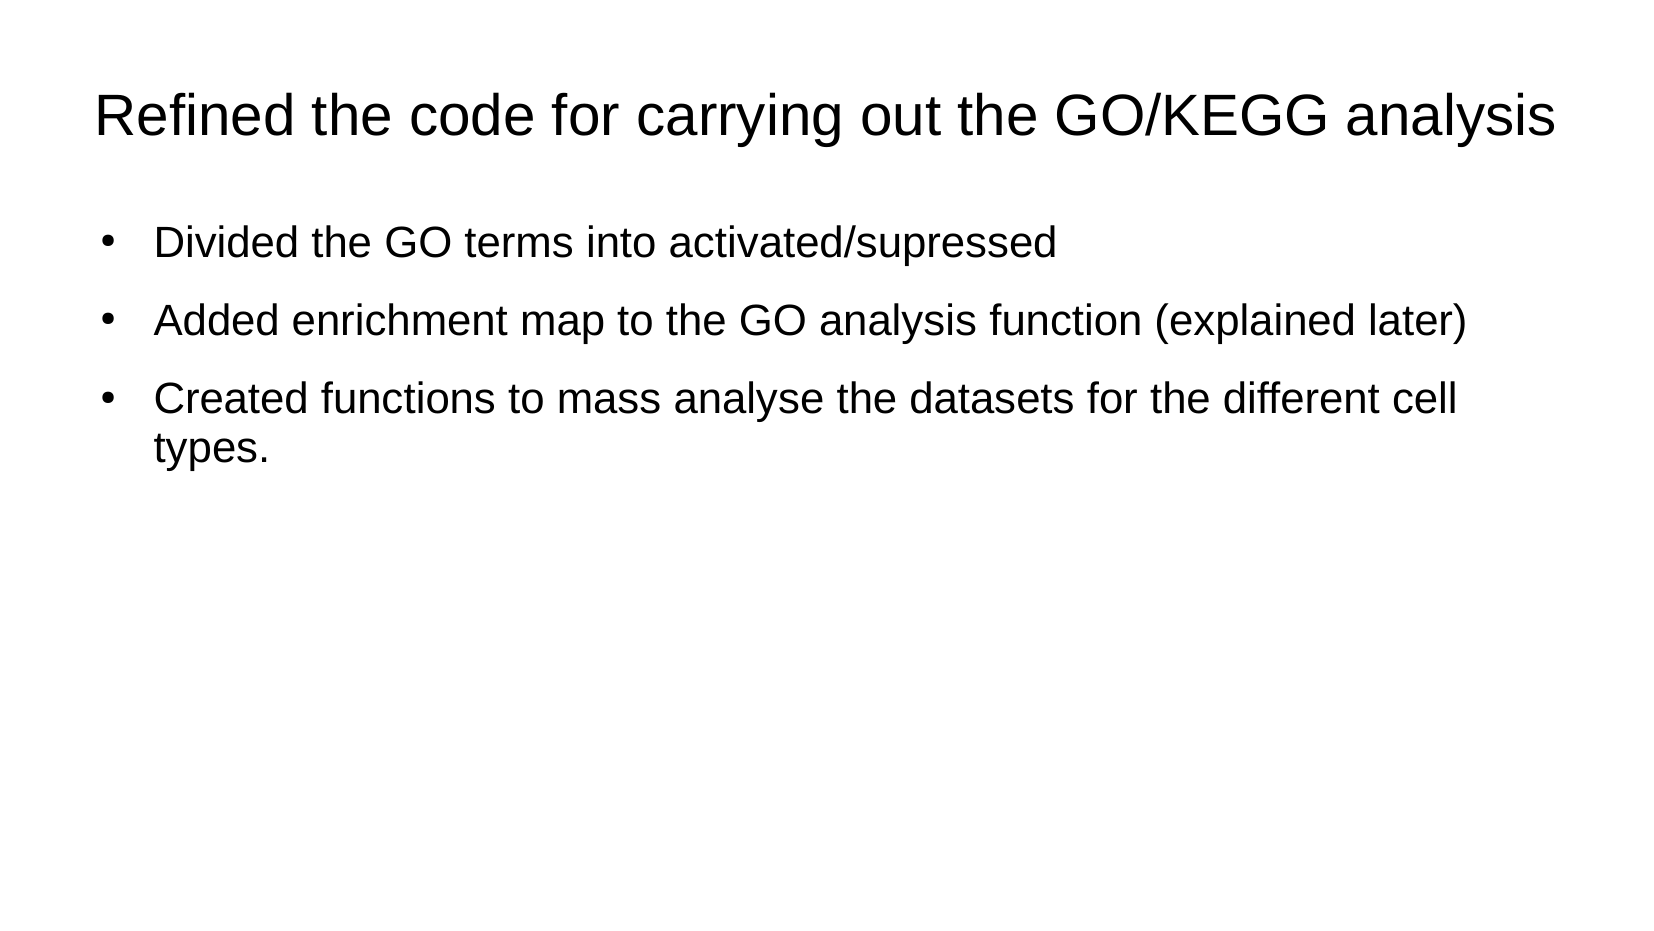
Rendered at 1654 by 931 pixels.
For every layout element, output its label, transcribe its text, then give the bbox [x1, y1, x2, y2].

title Refined the code for carrying out the GO/KEGG analysis [82, 37, 1571, 193]
list Divided the GO terms into activated/supressed Added enrichment map to the GO analysis function (explained later) Created functions to mass analyse the datasets for the different cell types. [82, 217, 1571, 758]
